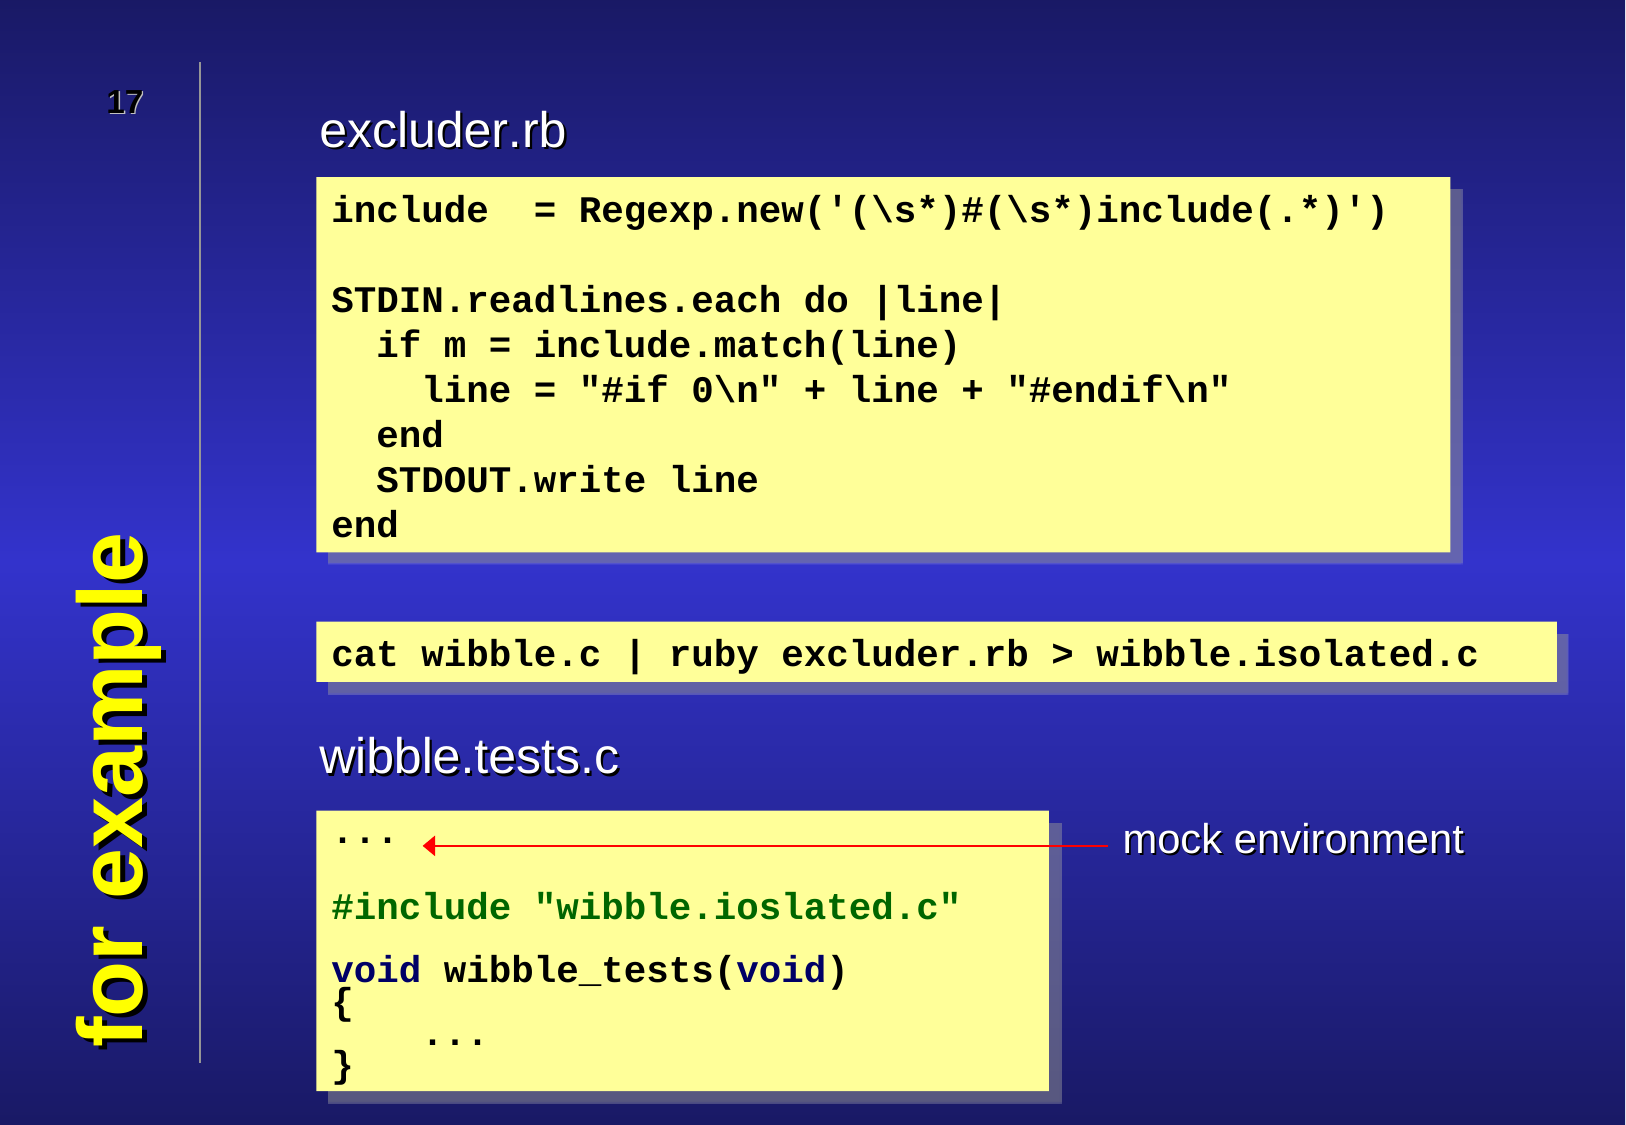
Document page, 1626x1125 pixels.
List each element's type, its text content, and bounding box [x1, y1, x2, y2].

text_box include = Regexp.new('(\s*)#(\s*)include(.*)') STDIN.readlines.each do |line| if m = include.match(line) line = "#if 0\n" + line + "#endif\n" end STDOUT.write line end [316, 177, 1451, 553]
text_box wibble.tests.c [304, 716, 860, 792]
text_box excluder.rb [304, 90, 860, 166]
text_box mock environment [1107, 804, 1569, 870]
title for example [37, 162, 176, 1063]
text_box cat wibble.c | ruby excluder.rb > wibble.isolated.c [316, 621, 1557, 682]
text_box ... #include "wibble.ioslated.c" void wibble_tests(void) { ... } [316, 810, 1049, 1092]
